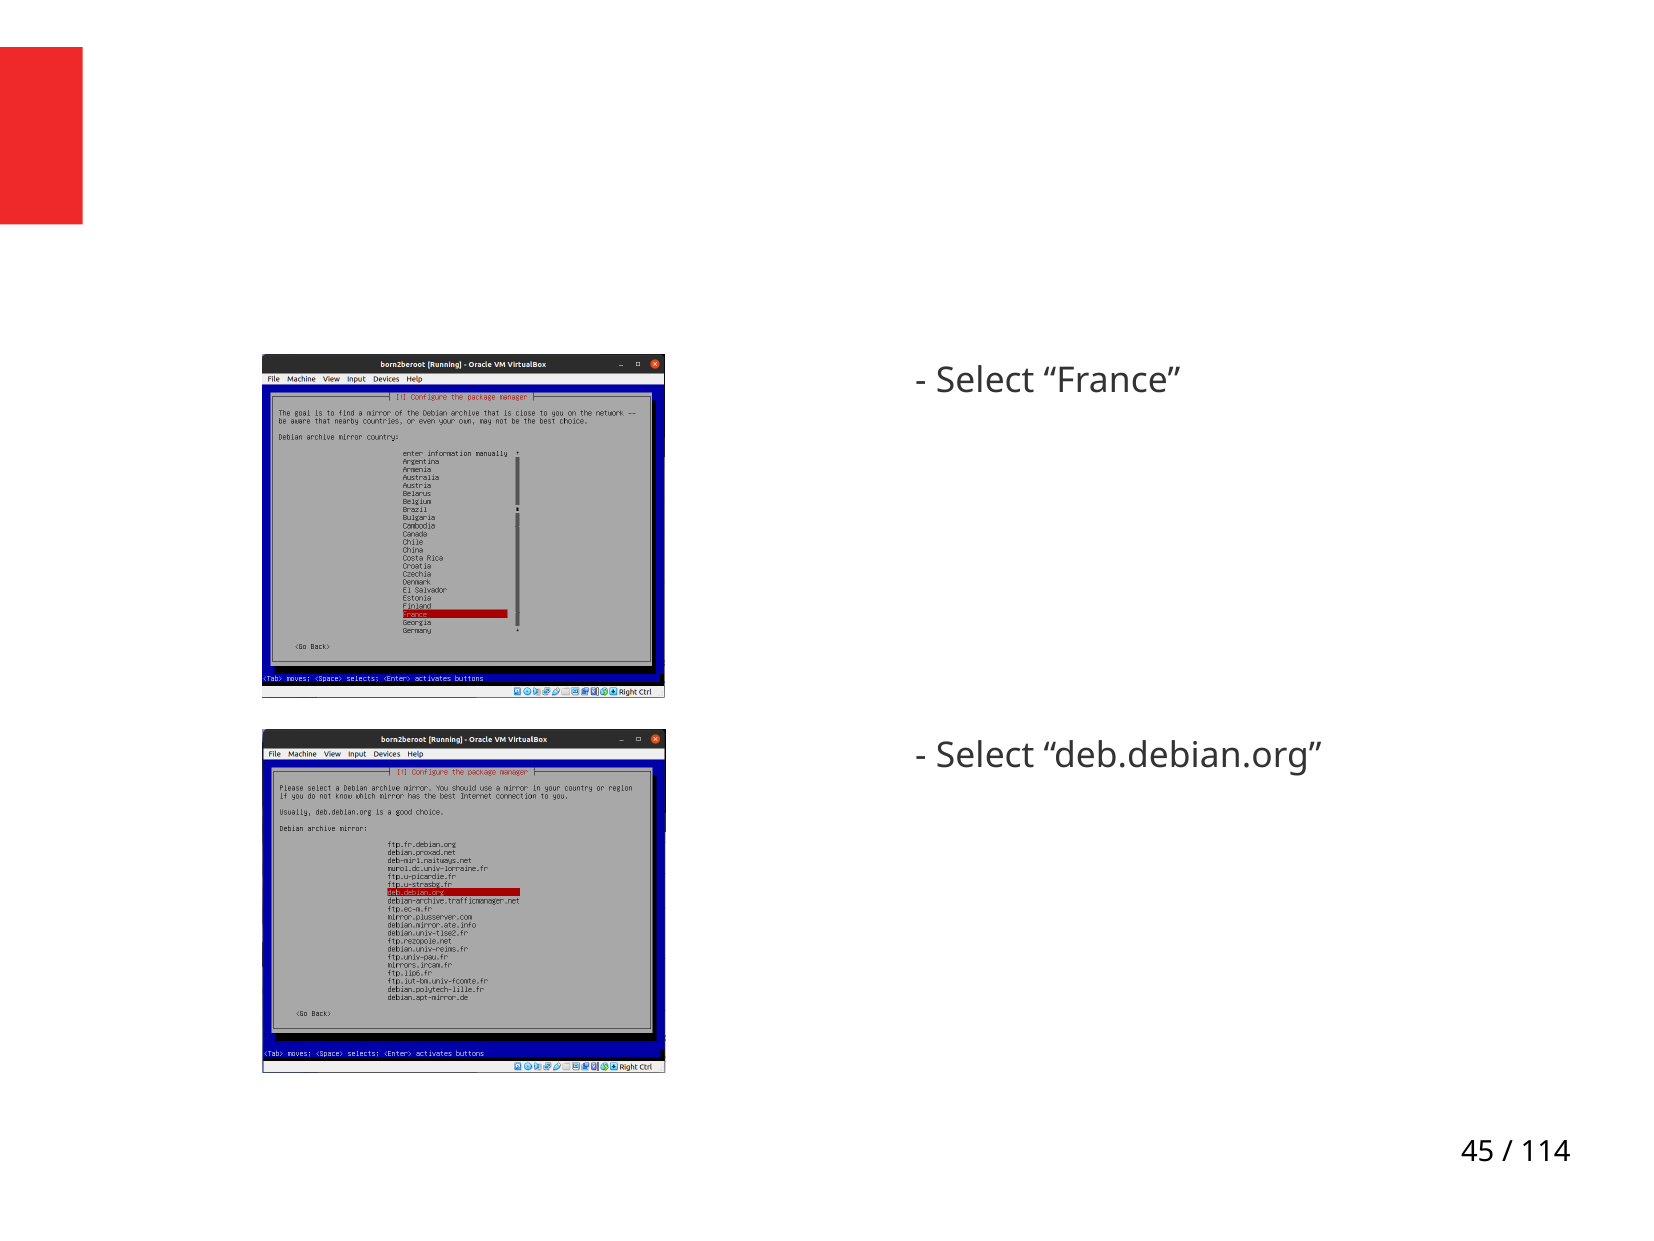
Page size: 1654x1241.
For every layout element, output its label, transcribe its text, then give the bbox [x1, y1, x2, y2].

picture [262, 354, 665, 698]
list - Select “France” [844, 354, 1536, 698]
list - Select “deb.debian.org” [844, 730, 1536, 1074]
picture [262, 729, 666, 1074]
